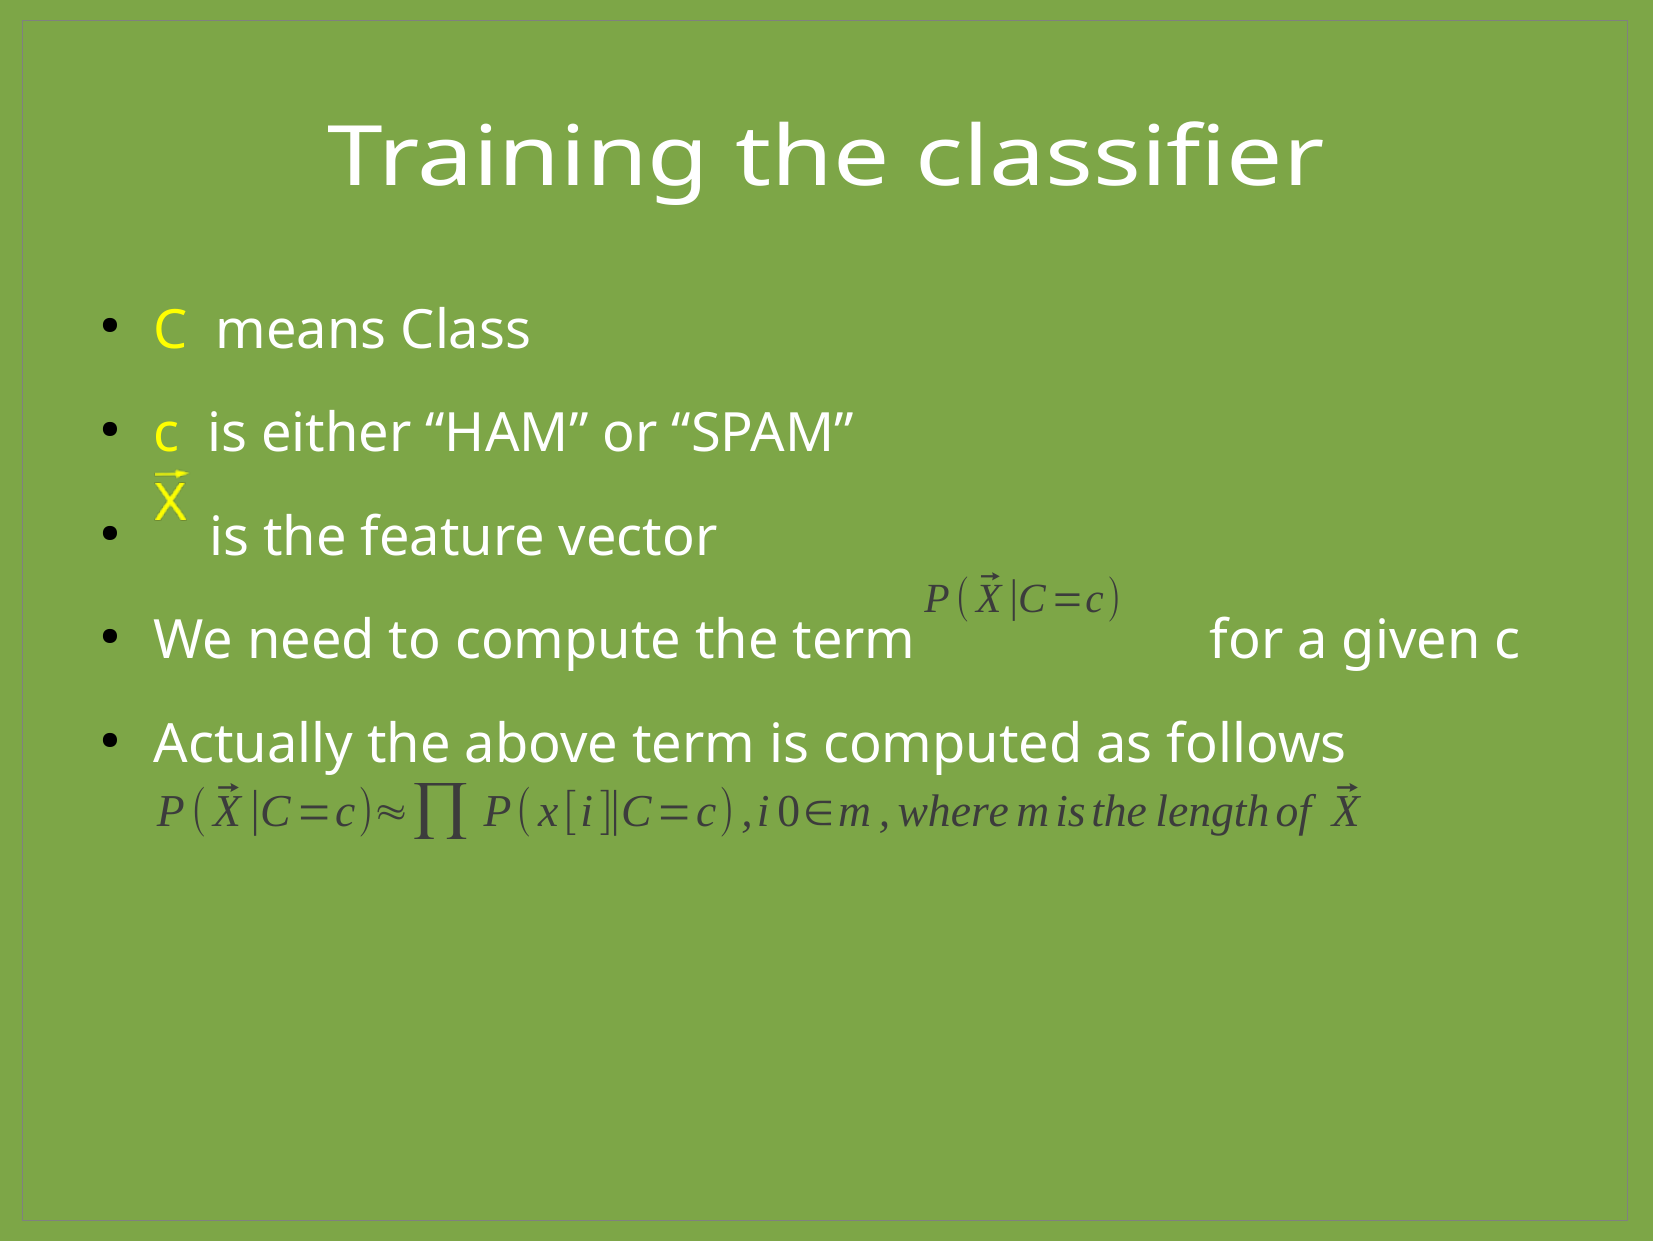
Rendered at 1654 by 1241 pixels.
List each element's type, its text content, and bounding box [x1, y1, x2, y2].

text_box [22, 20, 1628, 1221]
picture [147, 464, 195, 530]
list C means Class c is either “HAM” or “SPAM” is the feature vector We need to compute the term for a given c Actually the above term is computed as follows [82, 290, 1538, 1081]
title Training the classifier [82, 49, 1571, 257]
chart [147, 780, 1375, 843]
chart [915, 570, 1128, 624]
